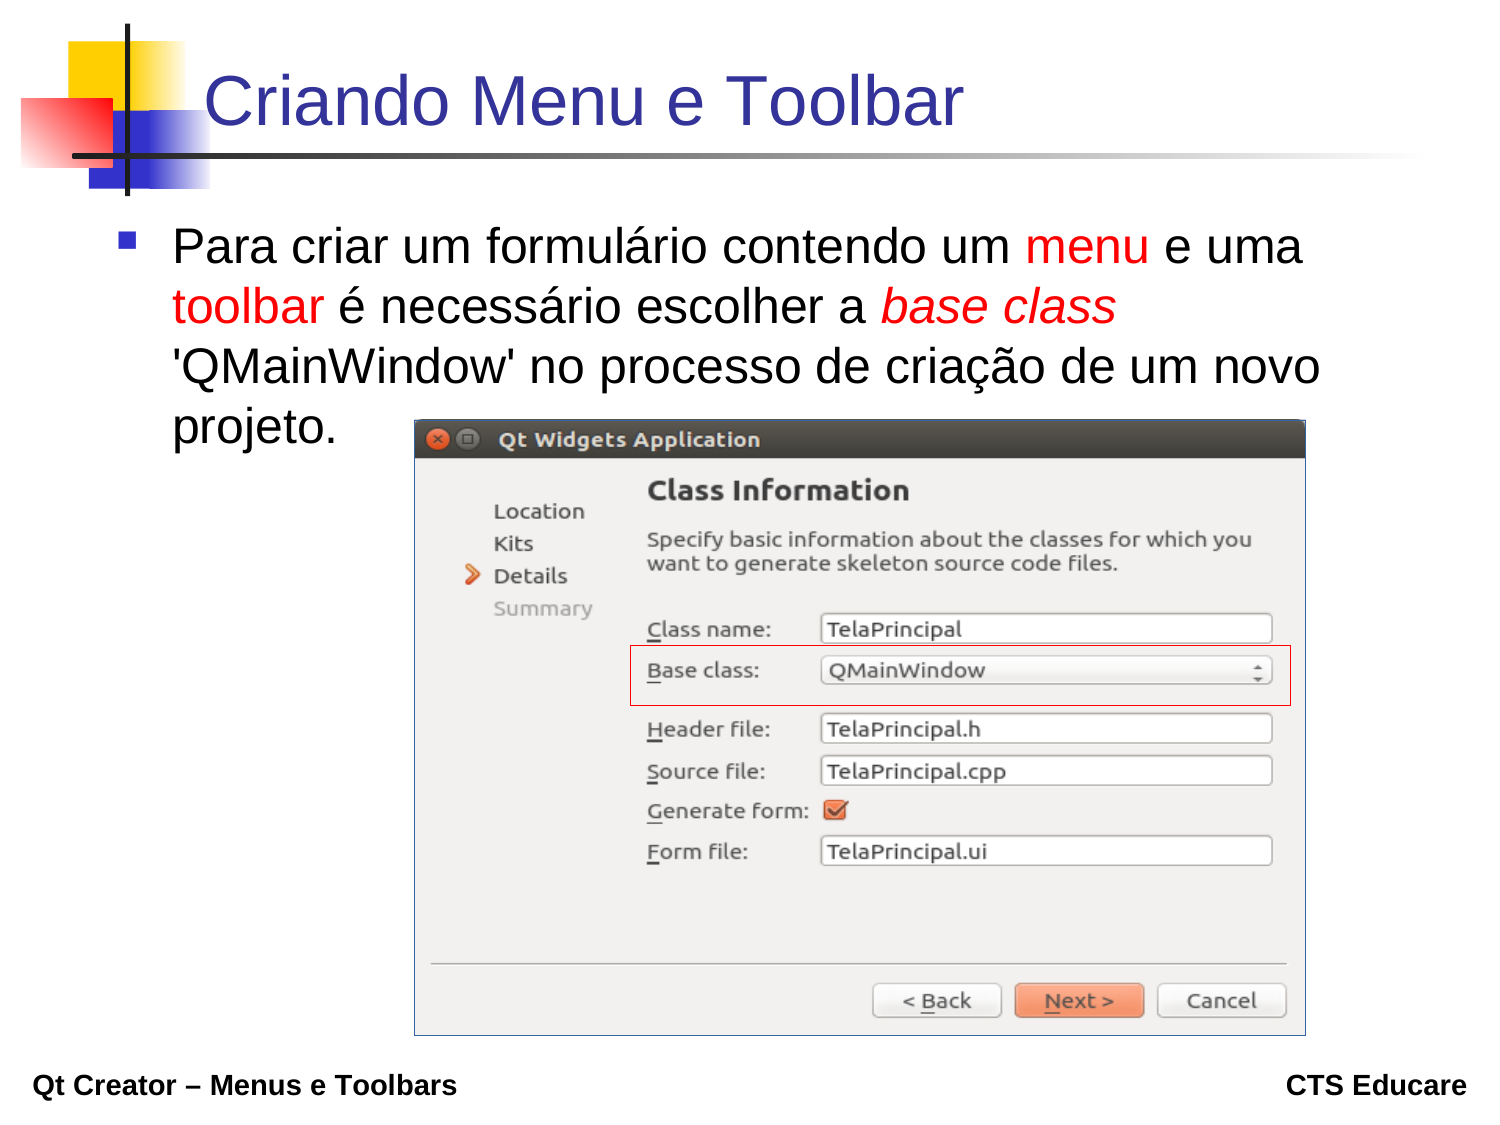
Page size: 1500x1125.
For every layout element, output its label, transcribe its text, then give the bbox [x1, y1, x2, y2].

title Criando Menu e Toolbar [188, 46, 1468, 149]
picture [414, 419, 1306, 1036]
list Para criar um formulário contendo um menu e uma toolbar é necessário escolher a base class 'QMainWindow' no processo de criação de um novo projeto. [100, 206, 1447, 480]
